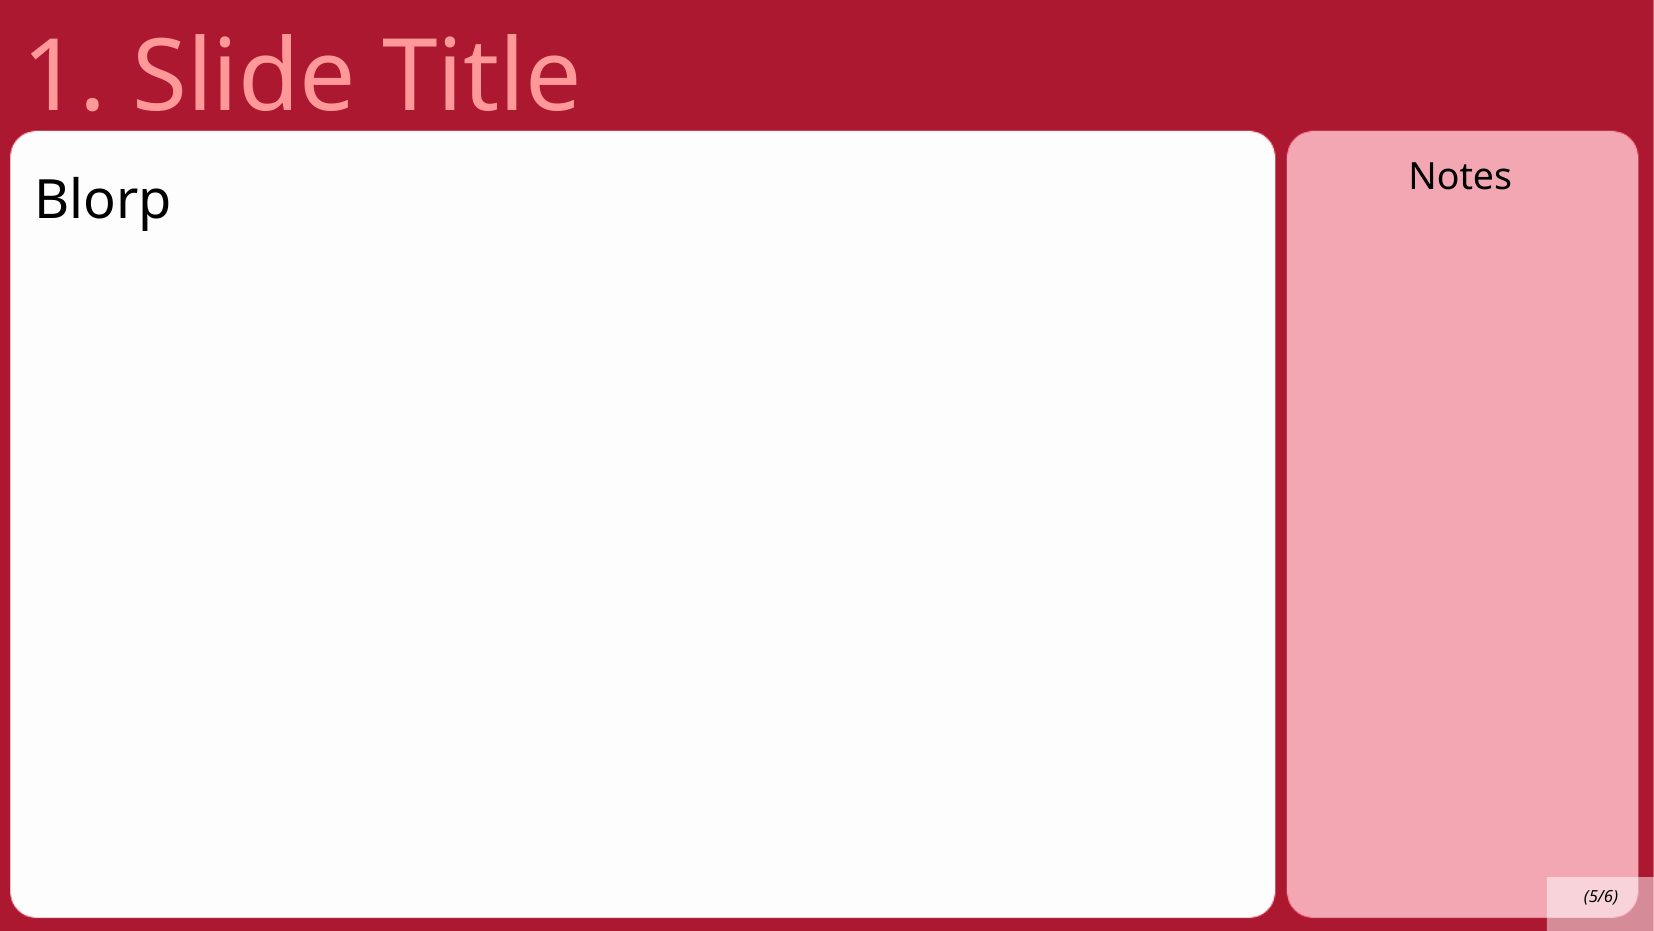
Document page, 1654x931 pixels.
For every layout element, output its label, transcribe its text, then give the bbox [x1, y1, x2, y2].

text_box Notes [1290, 141, 1631, 199]
title 1. Slide Title [22, 7, 1511, 136]
picture [0, 0, 1654, 931]
text_box (<number>/6) [1546, 877, 1654, 931]
text_box Blorp [34, 160, 1248, 373]
